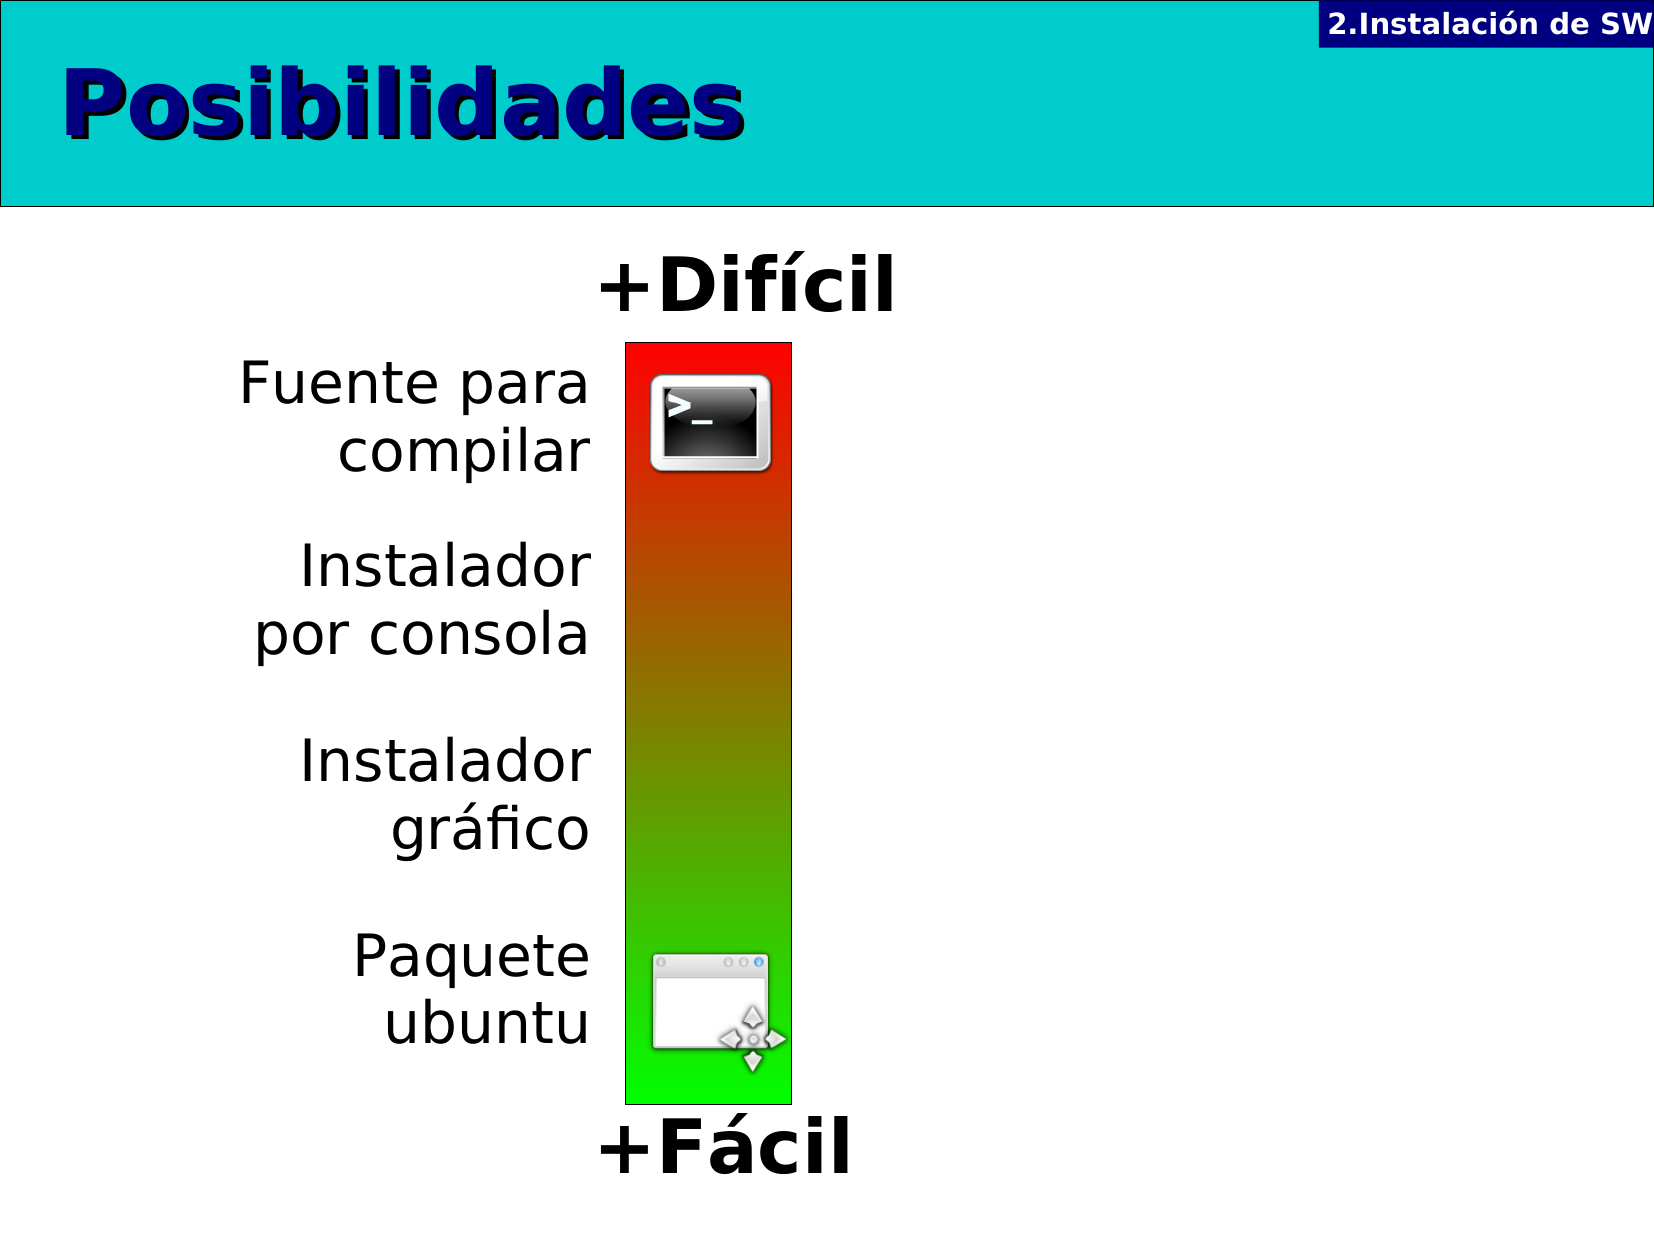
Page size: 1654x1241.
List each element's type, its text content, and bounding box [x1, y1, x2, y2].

text_box +Difícil [578, 234, 914, 337]
text_box Paquete ubuntu [337, 914, 607, 1065]
title Posibilidades [59, 14, 1654, 192]
text_box Instalador por consola [238, 525, 607, 676]
text_box Fuente para compilar [223, 342, 607, 493]
picture [649, 361, 774, 486]
text_box [625, 342, 792, 1096]
text_box Instalador gráfico [284, 720, 607, 871]
text_box 2.Instalación de SW [1318, 0, 1654, 48]
text_box +Fácil [578, 1096, 869, 1199]
picture [644, 929, 791, 1076]
